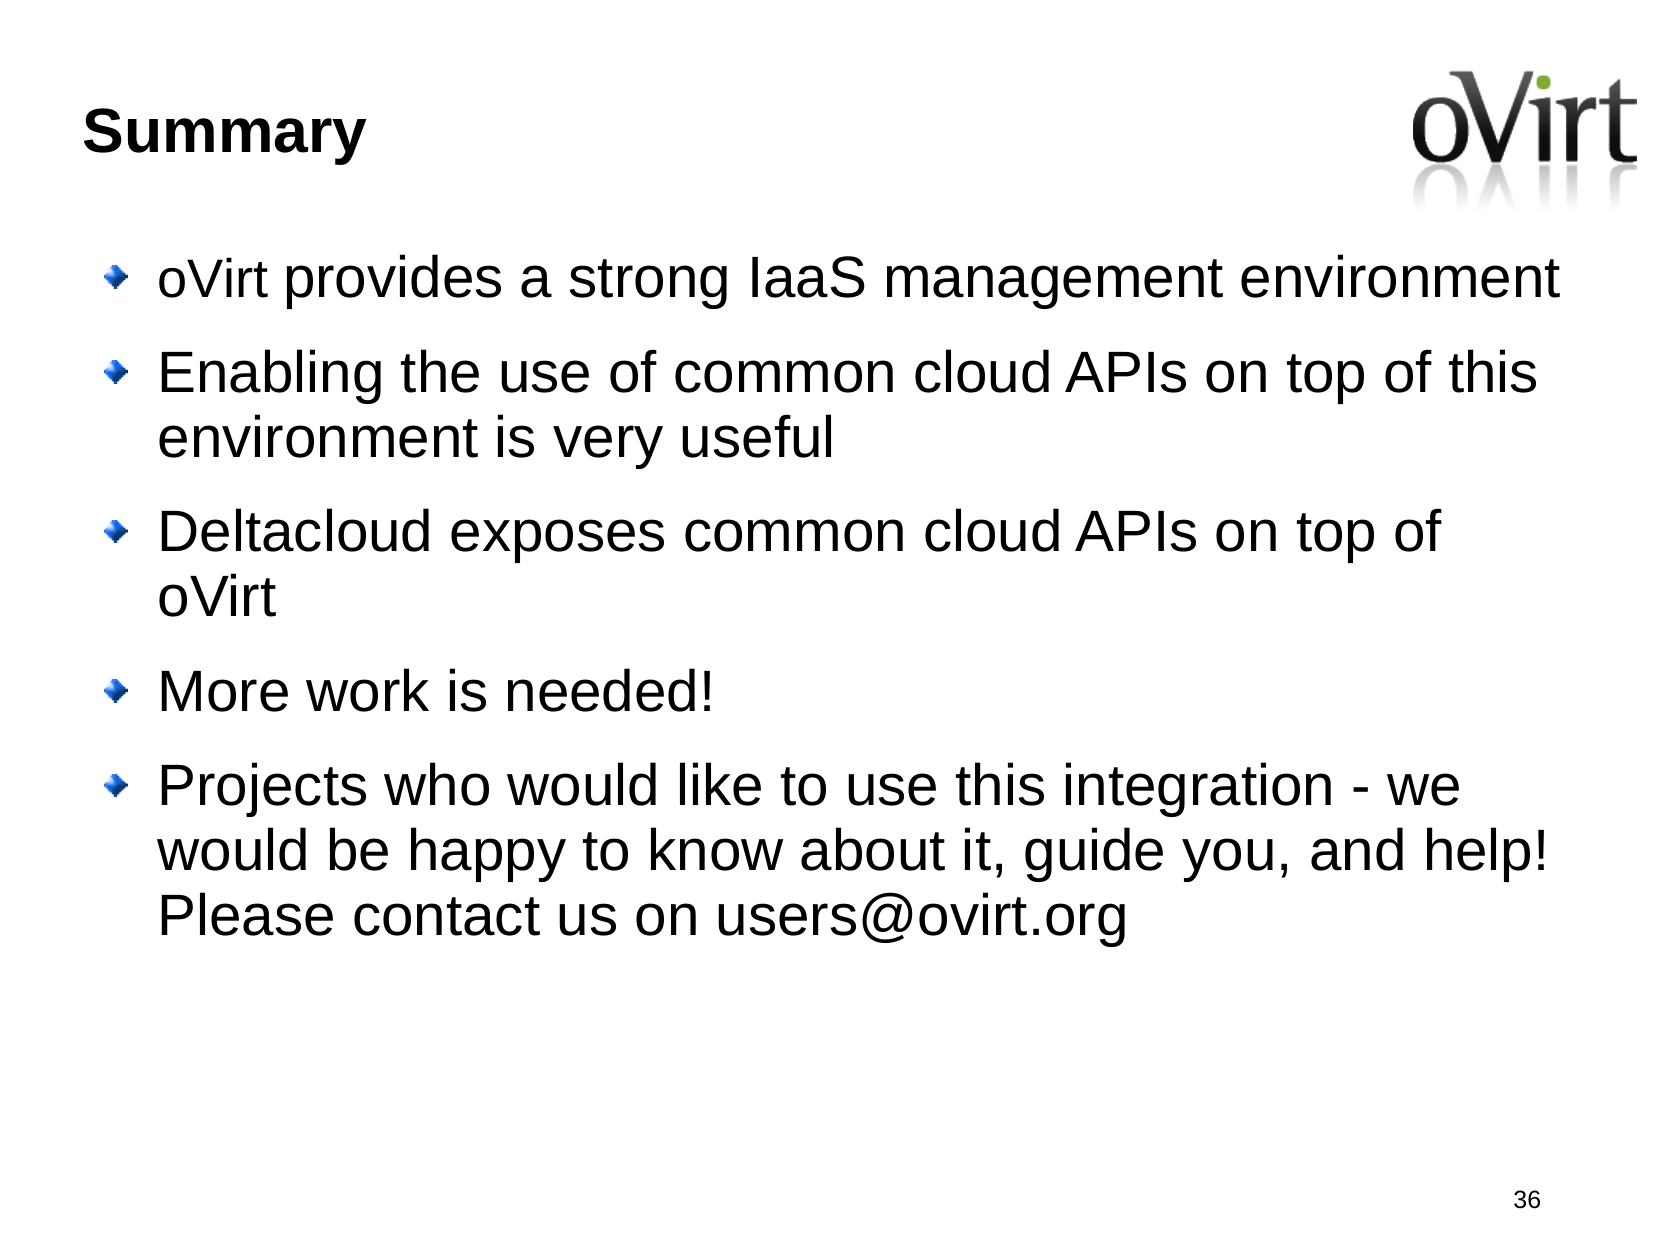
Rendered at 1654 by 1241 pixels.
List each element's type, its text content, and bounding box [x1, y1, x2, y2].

picture [1413, 63, 1637, 212]
title Summary [82, 37, 1303, 226]
list oVirt provides a strong IaaS management environment Enabling the use of common cloud APIs on top of this environment is very useful Deltacloud exposes common cloud APIs on top of oVirt More work is needed! Projects who would like to use this integration - we would be happy to know about it, guide you, and help! Please contact us on users@ovirt.org [86, 244, 1576, 1039]
